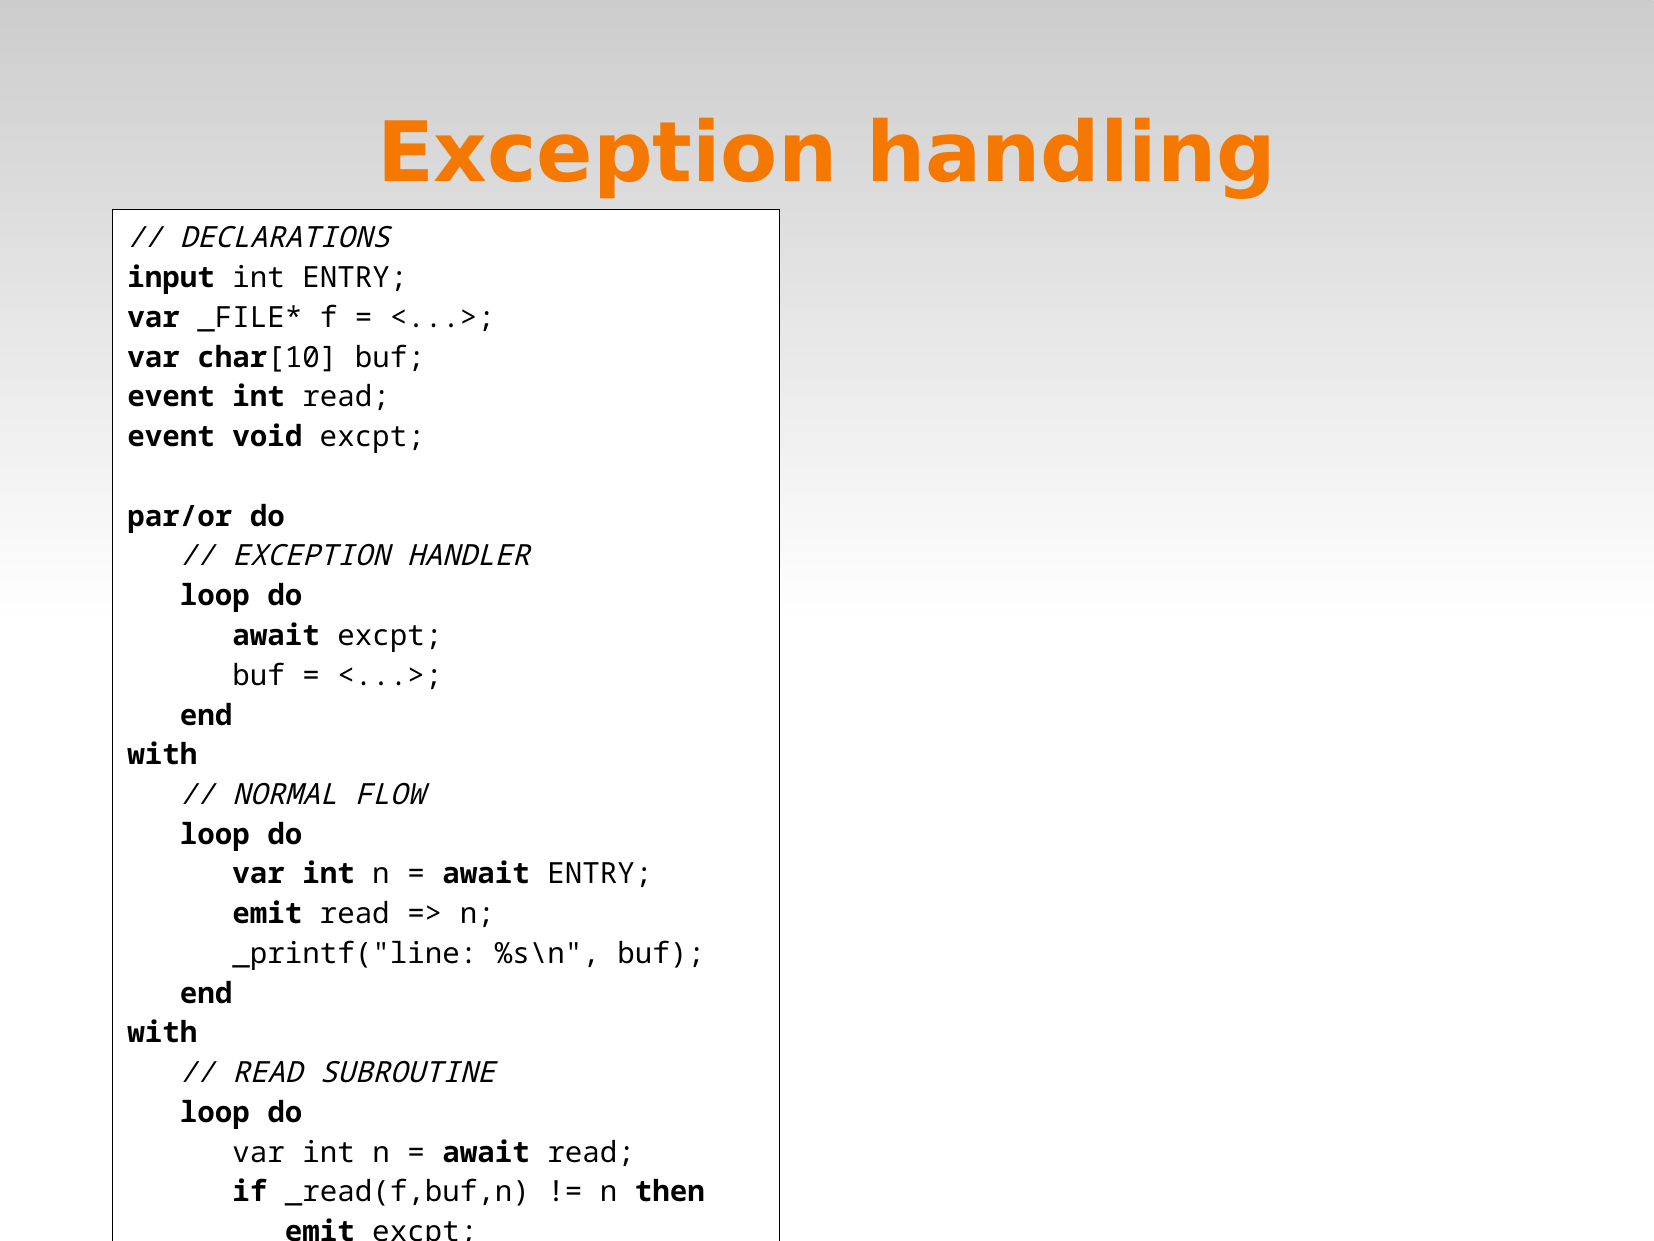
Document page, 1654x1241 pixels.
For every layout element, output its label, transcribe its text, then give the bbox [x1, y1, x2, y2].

text_box // DECLARATIONS input int ENTRY; var _FILE* f = <...>; var char[10] buf; event int read; event void excpt; par/or do // EXCEPTION HANDLER loop do await excpt; buf = <...>; end with // NORMAL FLOW loop do var int n = await ENTRY; emit read => n; _printf("line: %s\n", buf); end with // READ SUBROUTINE loop do var int n = await read; if _read(f,buf,n) != n then emit excpt; end end end [112, 209, 780, 1235]
title Exception handling [82, 49, 1571, 257]
